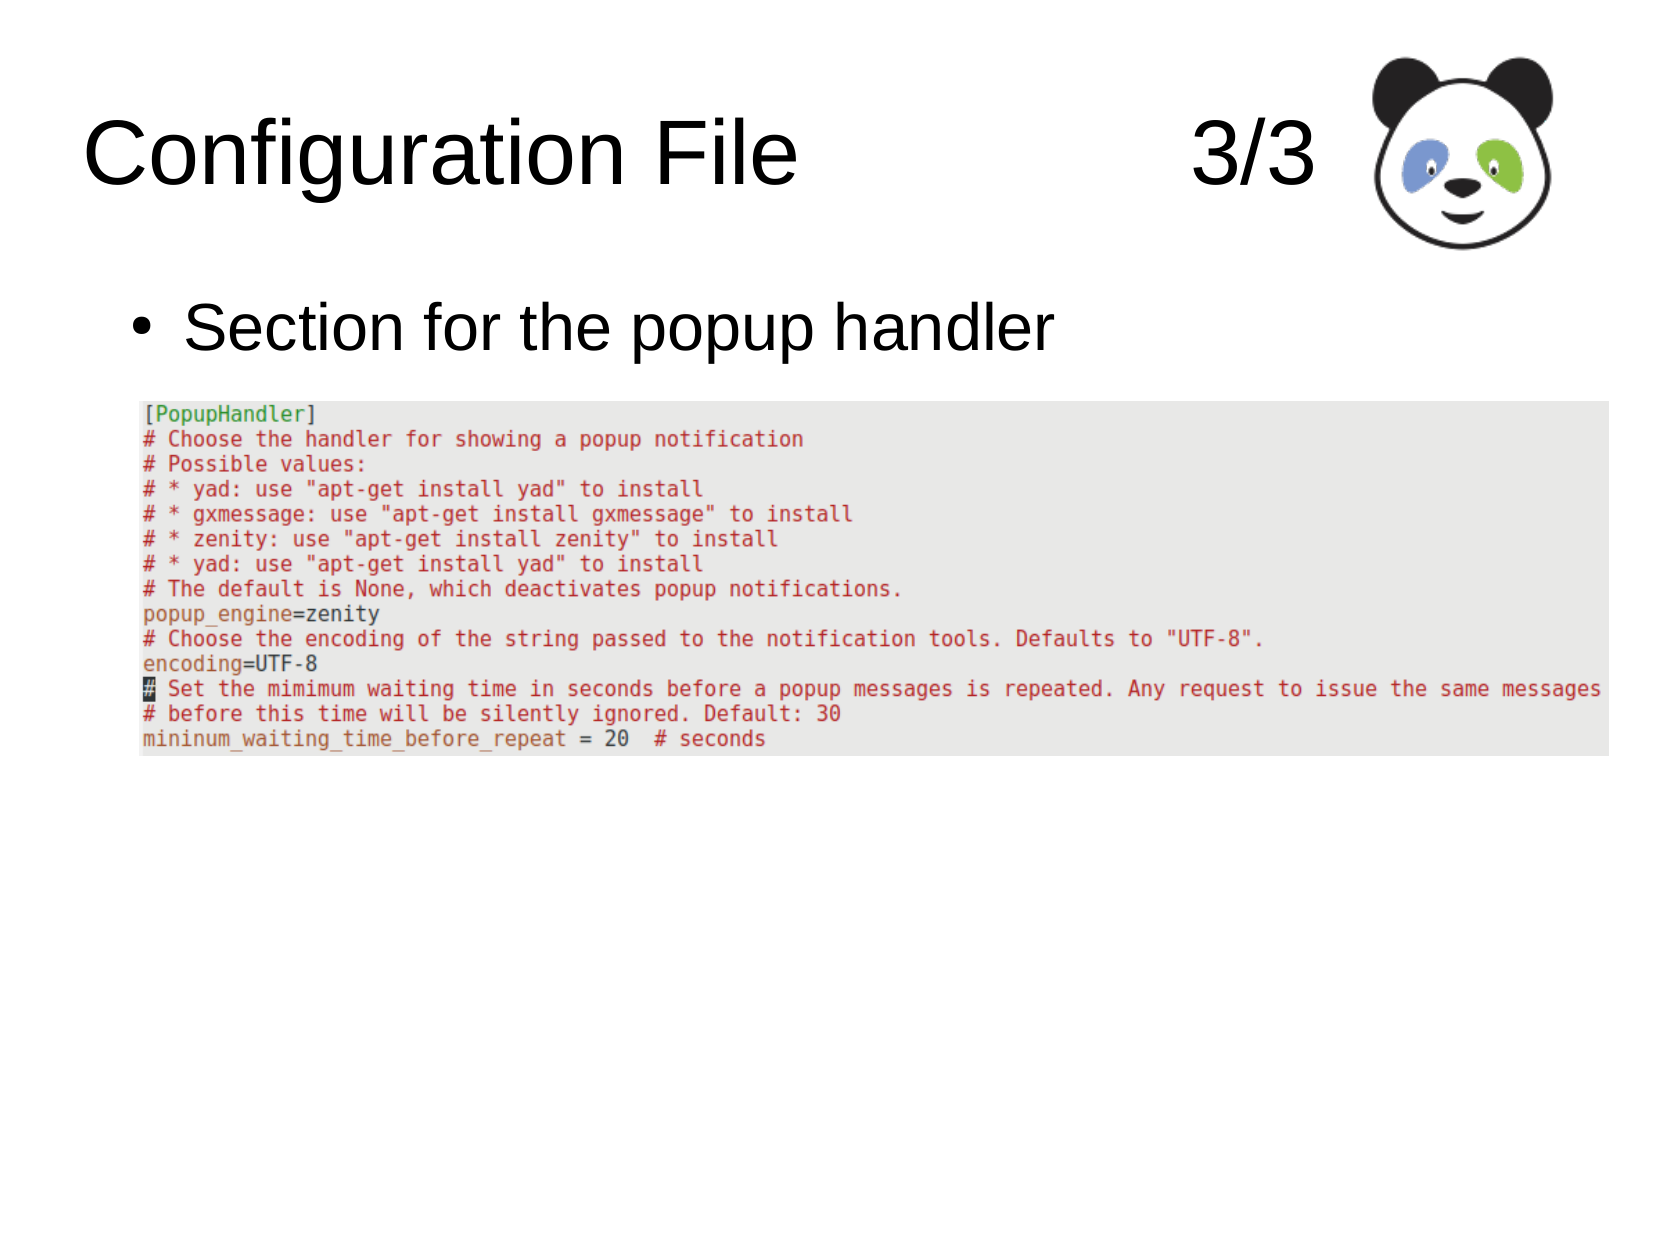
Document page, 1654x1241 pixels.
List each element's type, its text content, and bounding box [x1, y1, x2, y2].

picture [139, 401, 1609, 756]
list Section for the popup handler [82, 290, 1571, 1010]
title Configuration File 3/3 [82, 49, 1571, 257]
